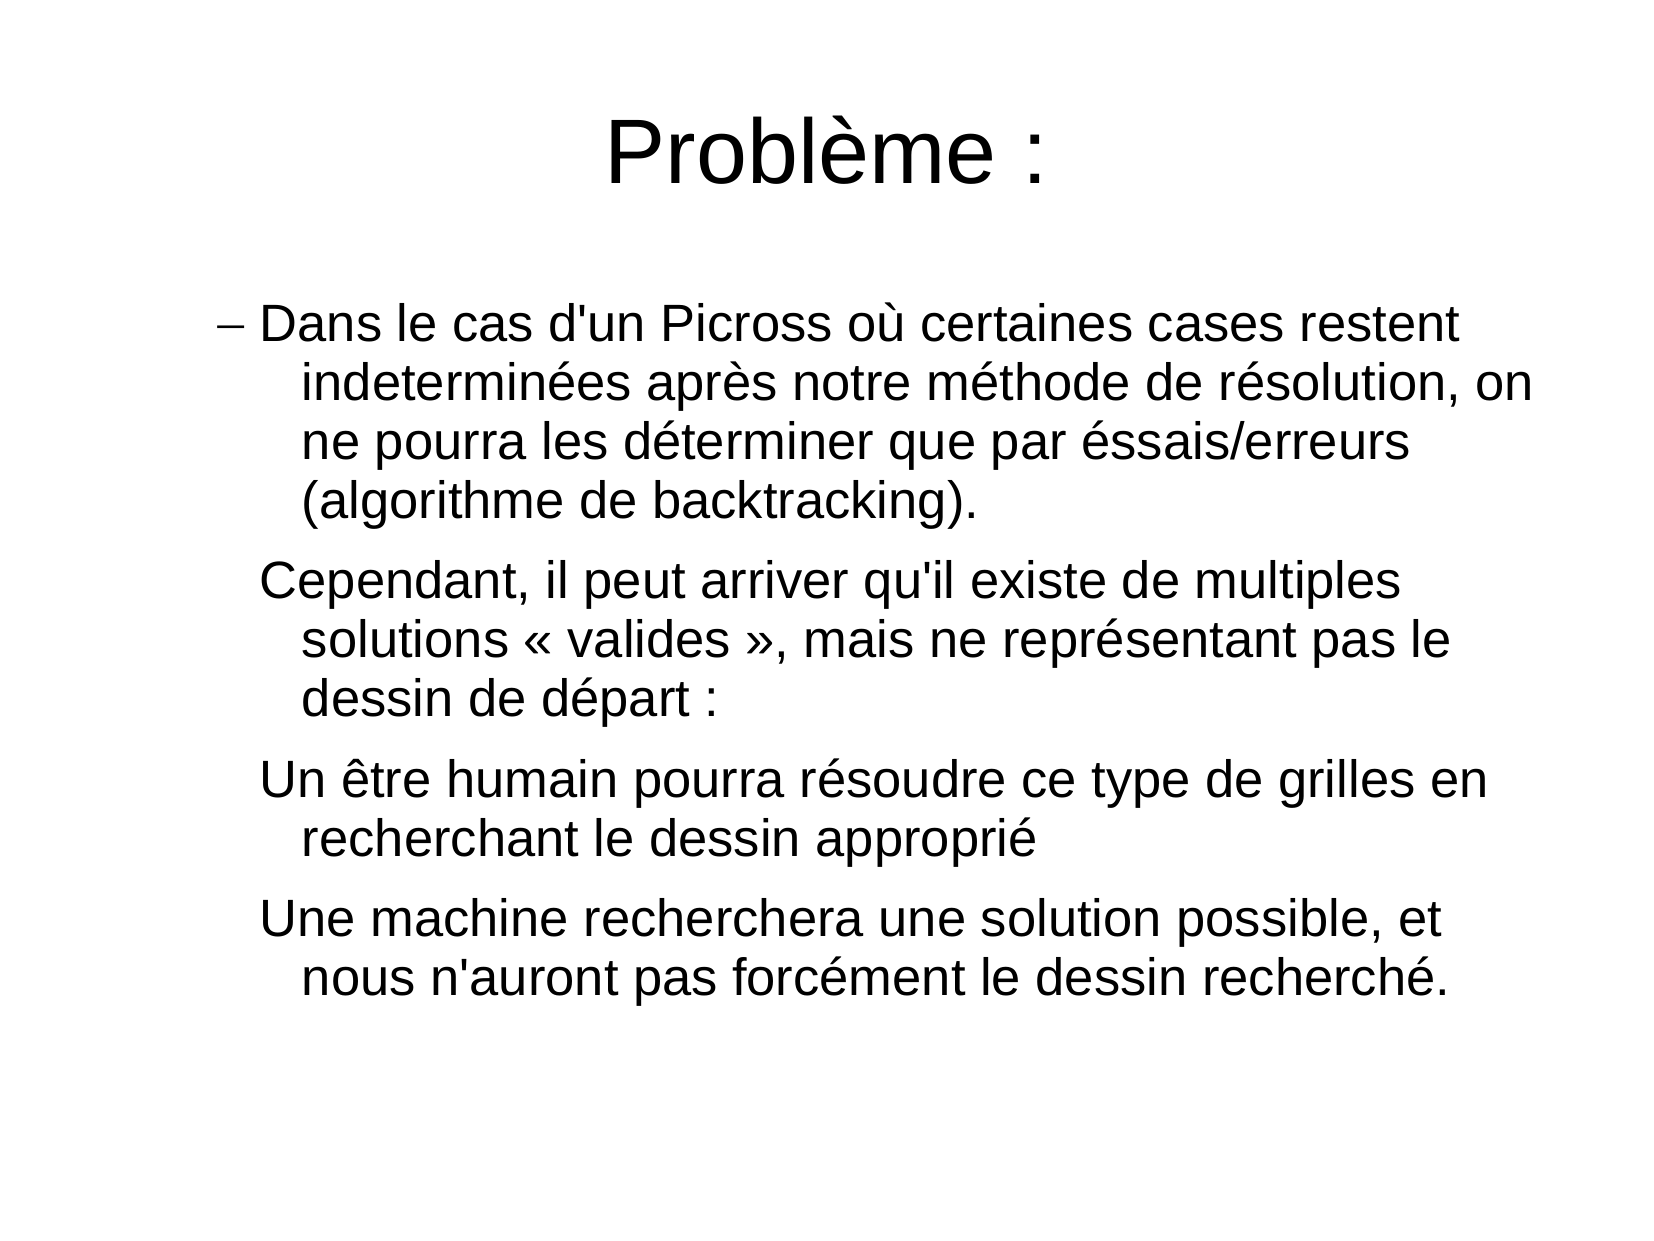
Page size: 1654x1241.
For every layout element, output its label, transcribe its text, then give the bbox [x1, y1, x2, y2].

title Problème : [82, 49, 1571, 257]
list Dans le cas d'un Picross où certaines cases restent indeterminées après notre méthode de résolution, on ne pourra les déterminer que par éssais/erreurs (algorithme de backtracking). Cependant, il peut arriver qu'il existe de multiples solutions « valides », mais ne représentant pas le dessin de départ : Un être humain pourra résoudre ce type de grilles en recherchant le dessin approprié Une machine recherchera une solution possible, et nous n'auront pas forcément le dessin recherché. [82, 290, 1571, 1010]
